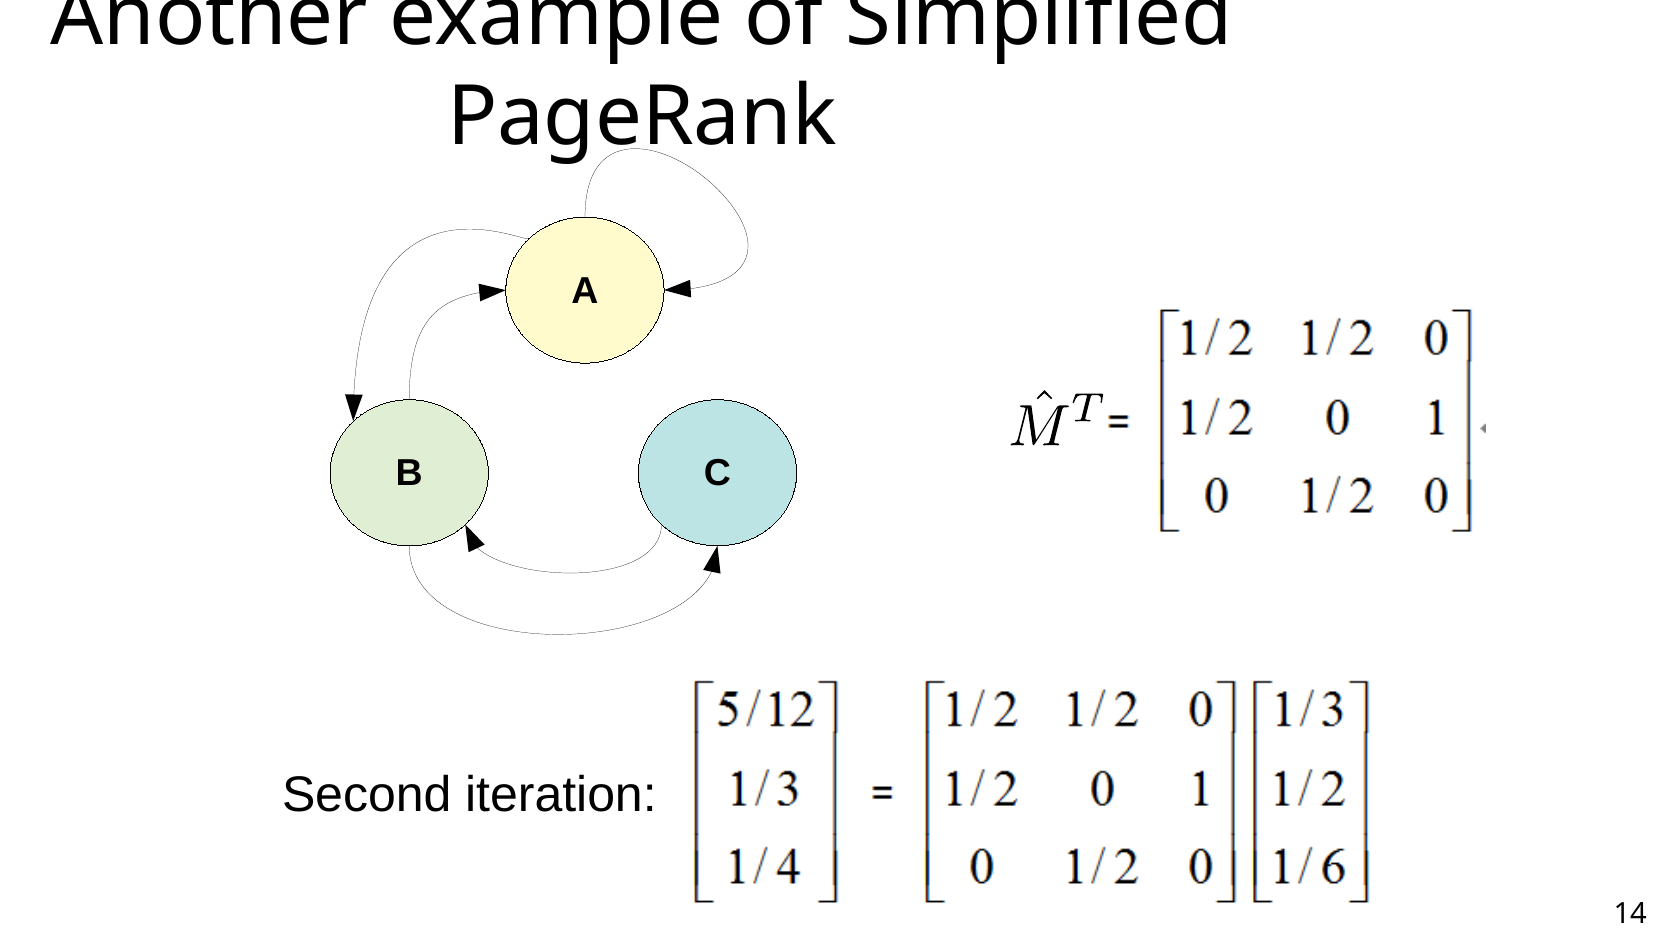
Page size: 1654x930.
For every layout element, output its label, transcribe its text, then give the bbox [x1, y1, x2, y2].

picture [678, 659, 1390, 927]
text_box Second iteration: [267, 754, 973, 830]
text_box C [638, 399, 797, 546]
text_box A [505, 217, 665, 364]
title Another example of Simplified PageRank [0, 1, 1653, 120]
picture [1038, 284, 1486, 558]
text_box B [330, 399, 489, 546]
text_box [1008, 390, 1105, 446]
